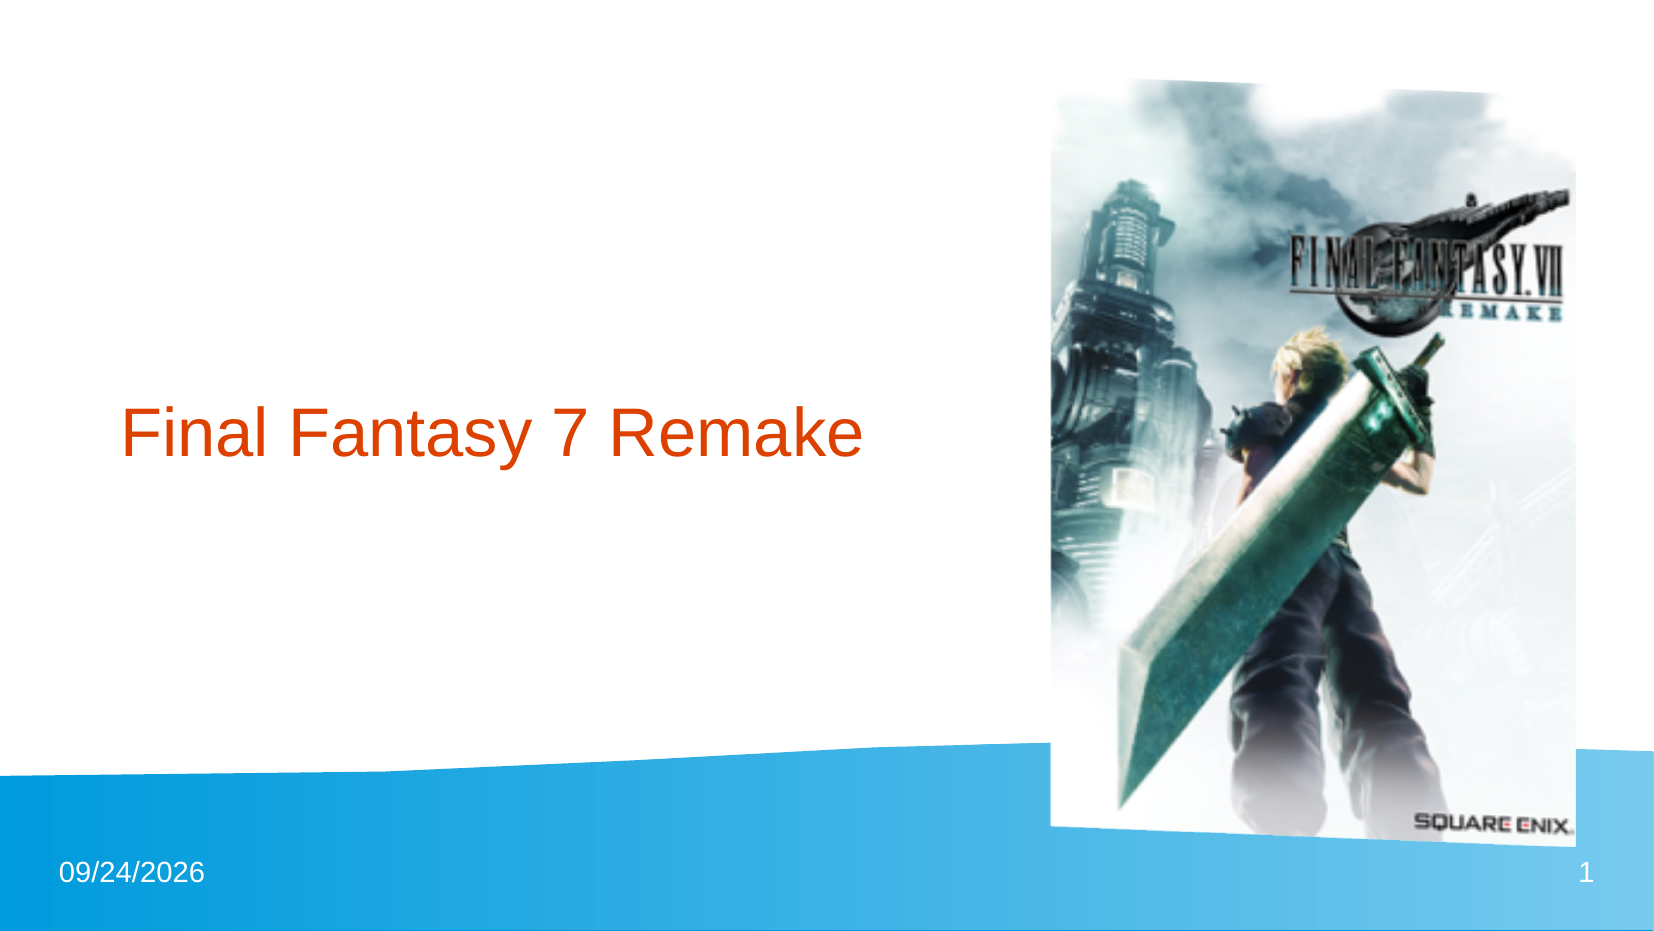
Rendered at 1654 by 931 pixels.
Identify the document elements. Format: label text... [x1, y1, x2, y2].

title Final Fantasy 7 Remake [5, 265, 981, 601]
picture [1050, 75, 1576, 847]
